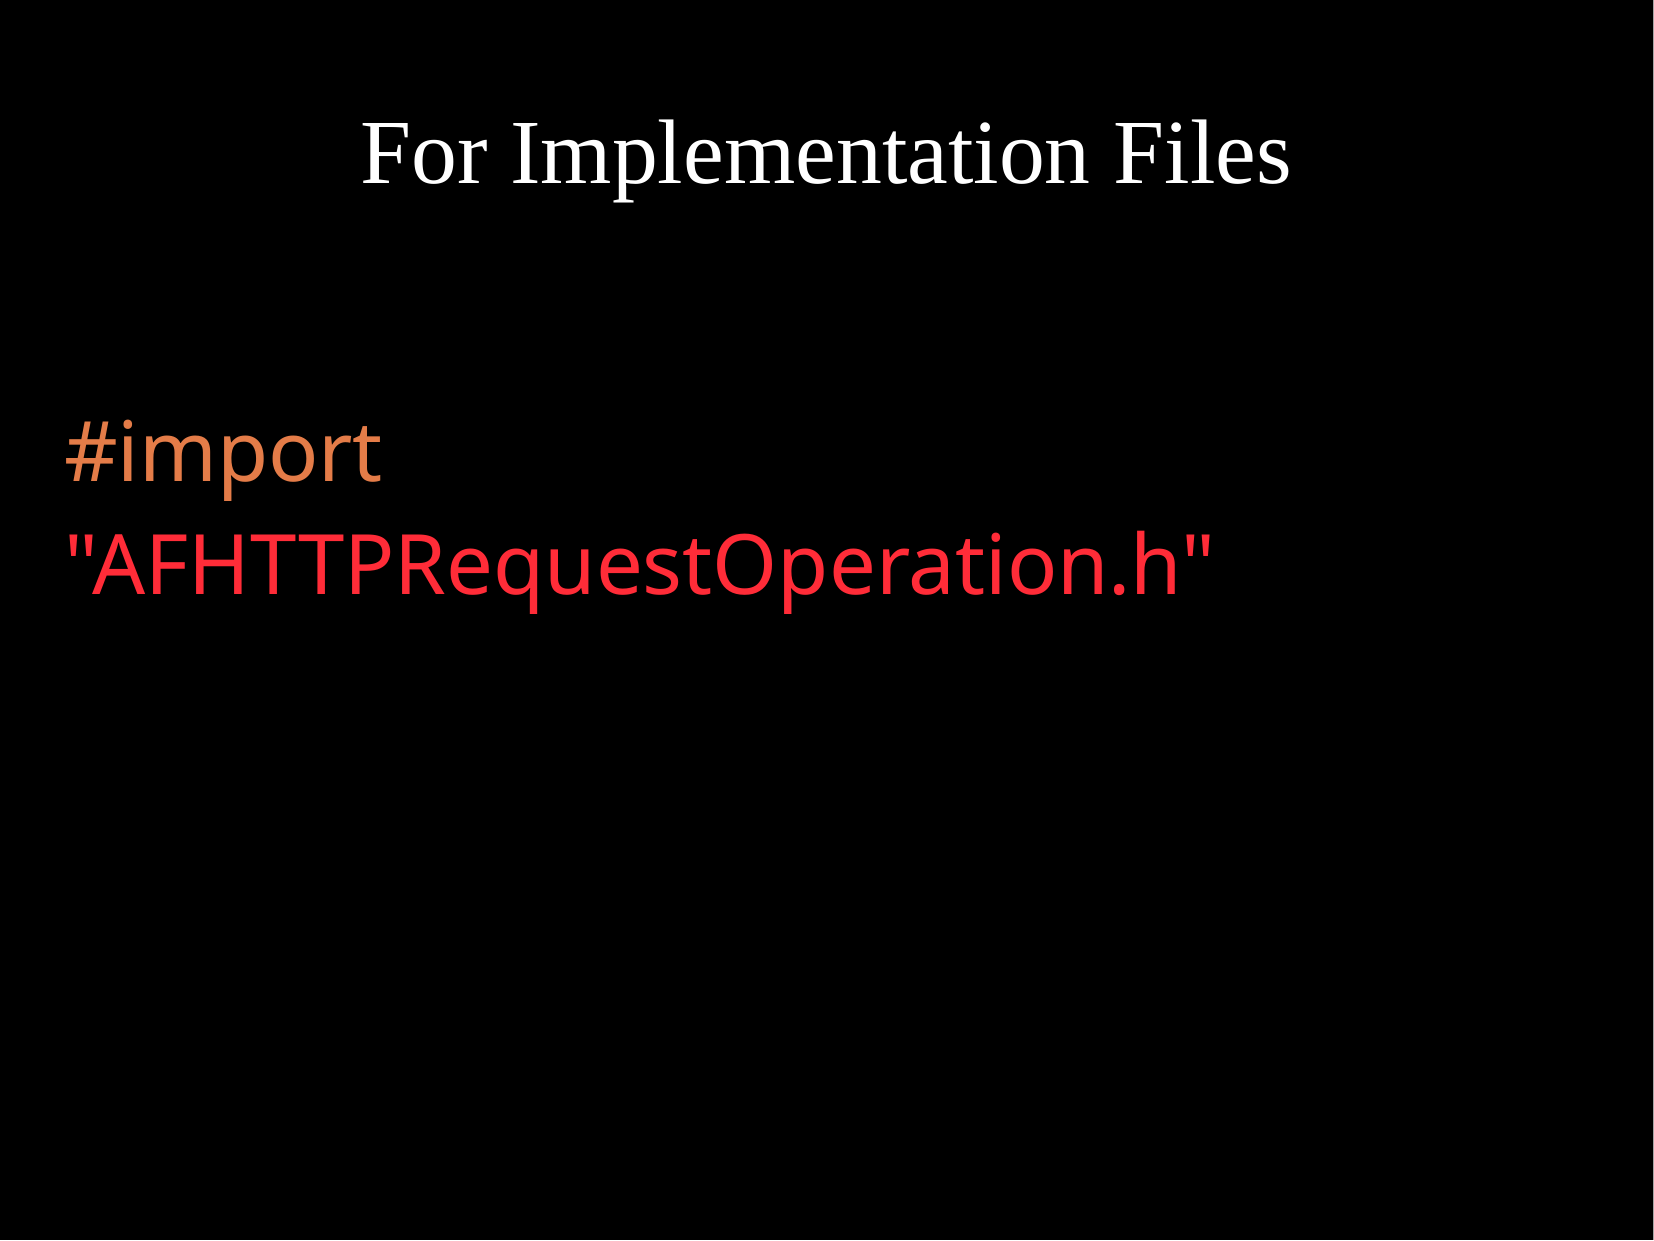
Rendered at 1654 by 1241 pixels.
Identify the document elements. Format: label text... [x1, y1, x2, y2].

text_box #import "AFHTTPRequestOperation.h" [49, 385, 1510, 512]
title For Implementation Files [82, 49, 1571, 257]
picture [58, 582, 1548, 1178]
